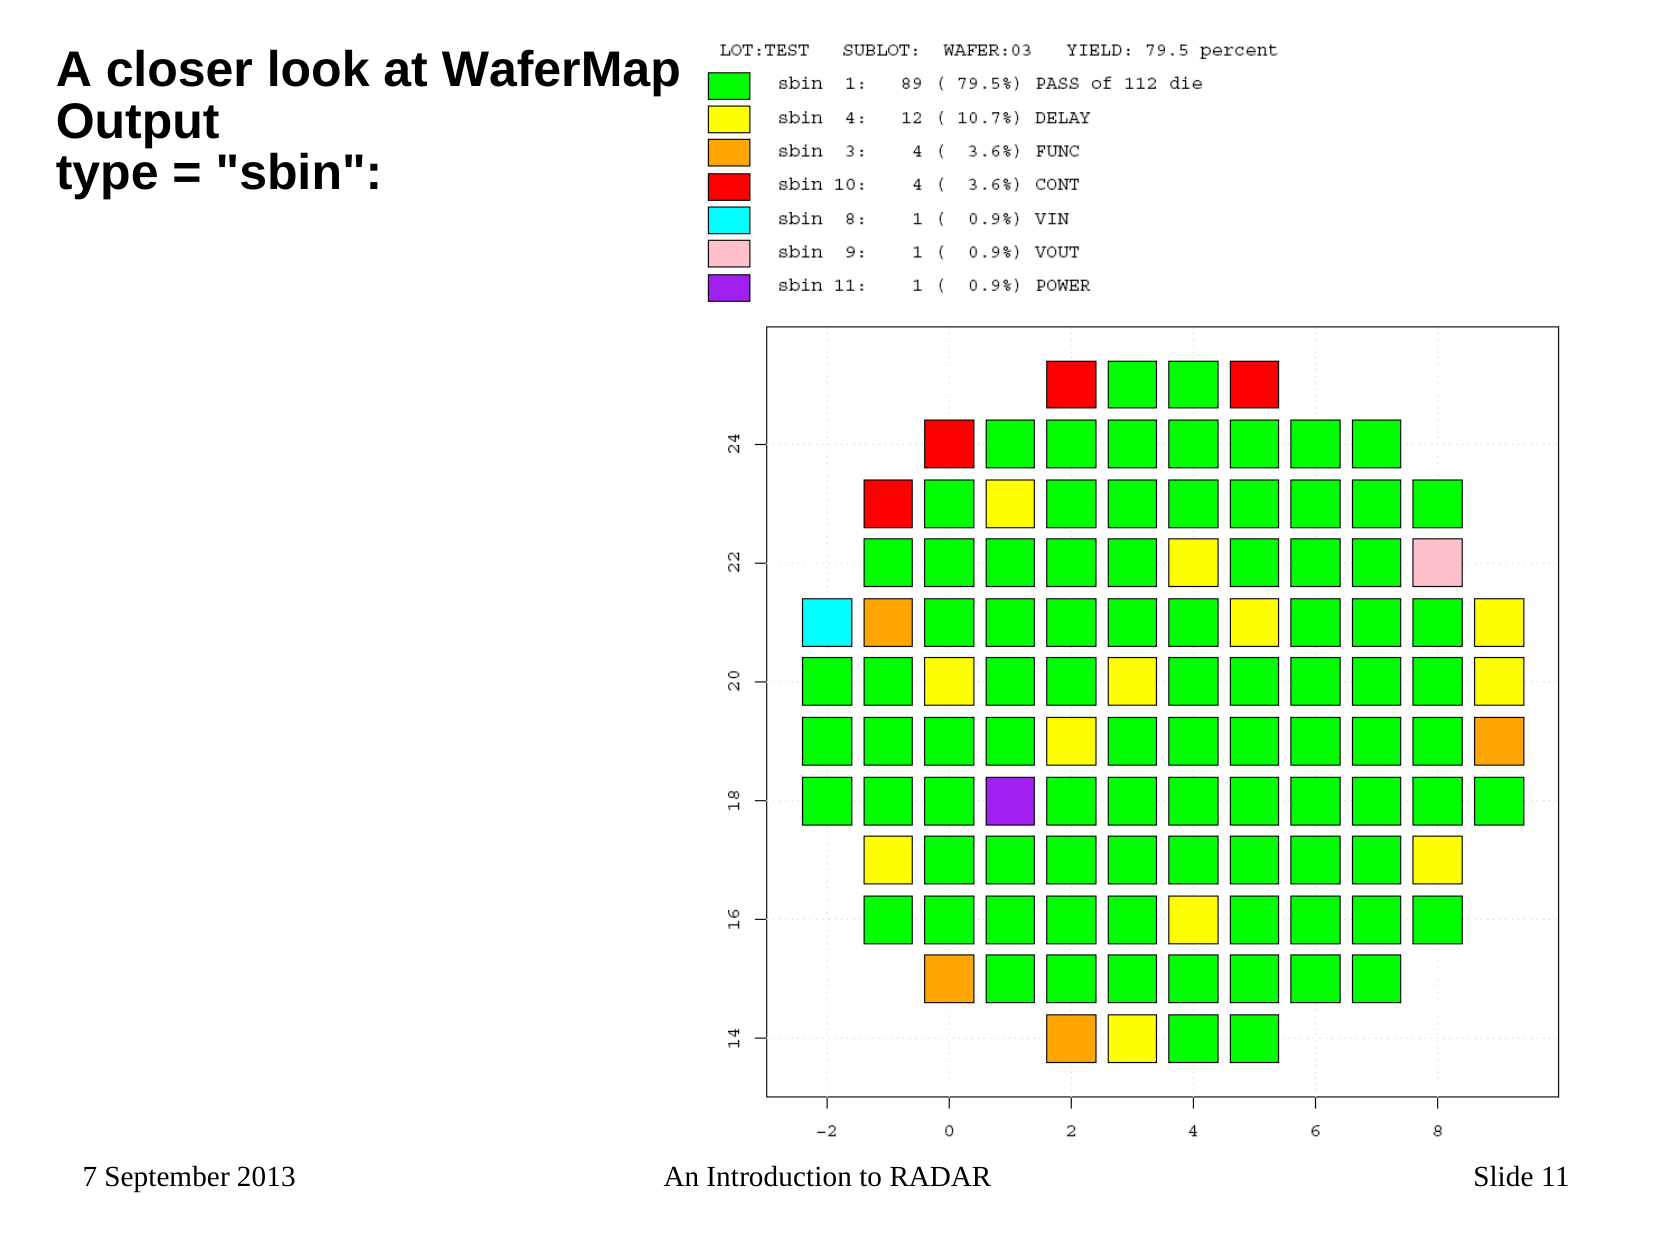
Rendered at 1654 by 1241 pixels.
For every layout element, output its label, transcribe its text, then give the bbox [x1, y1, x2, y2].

text_box A closer look at WaferMap Output type = "sbin": [41, 37, 690, 312]
picture [690, 29, 1576, 1163]
